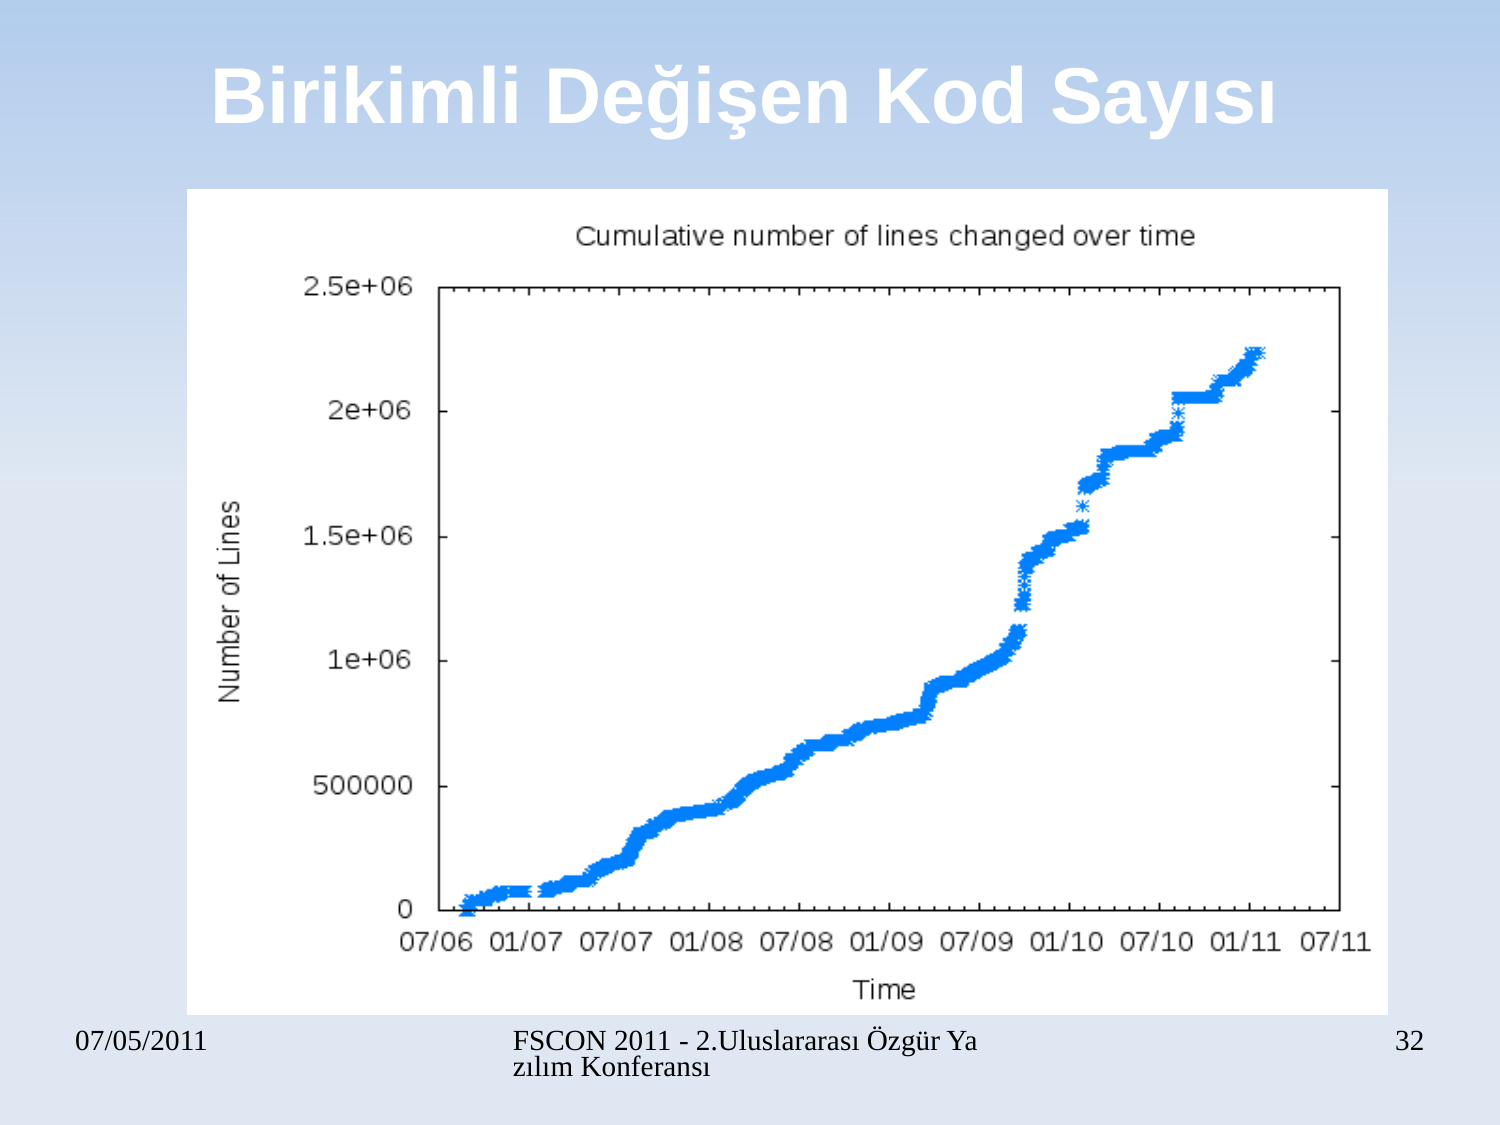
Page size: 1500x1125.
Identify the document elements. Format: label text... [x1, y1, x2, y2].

title Birikimli Değişen Kod Sayısı [69, 0, 1420, 188]
picture [0, 0, 1500, 1125]
